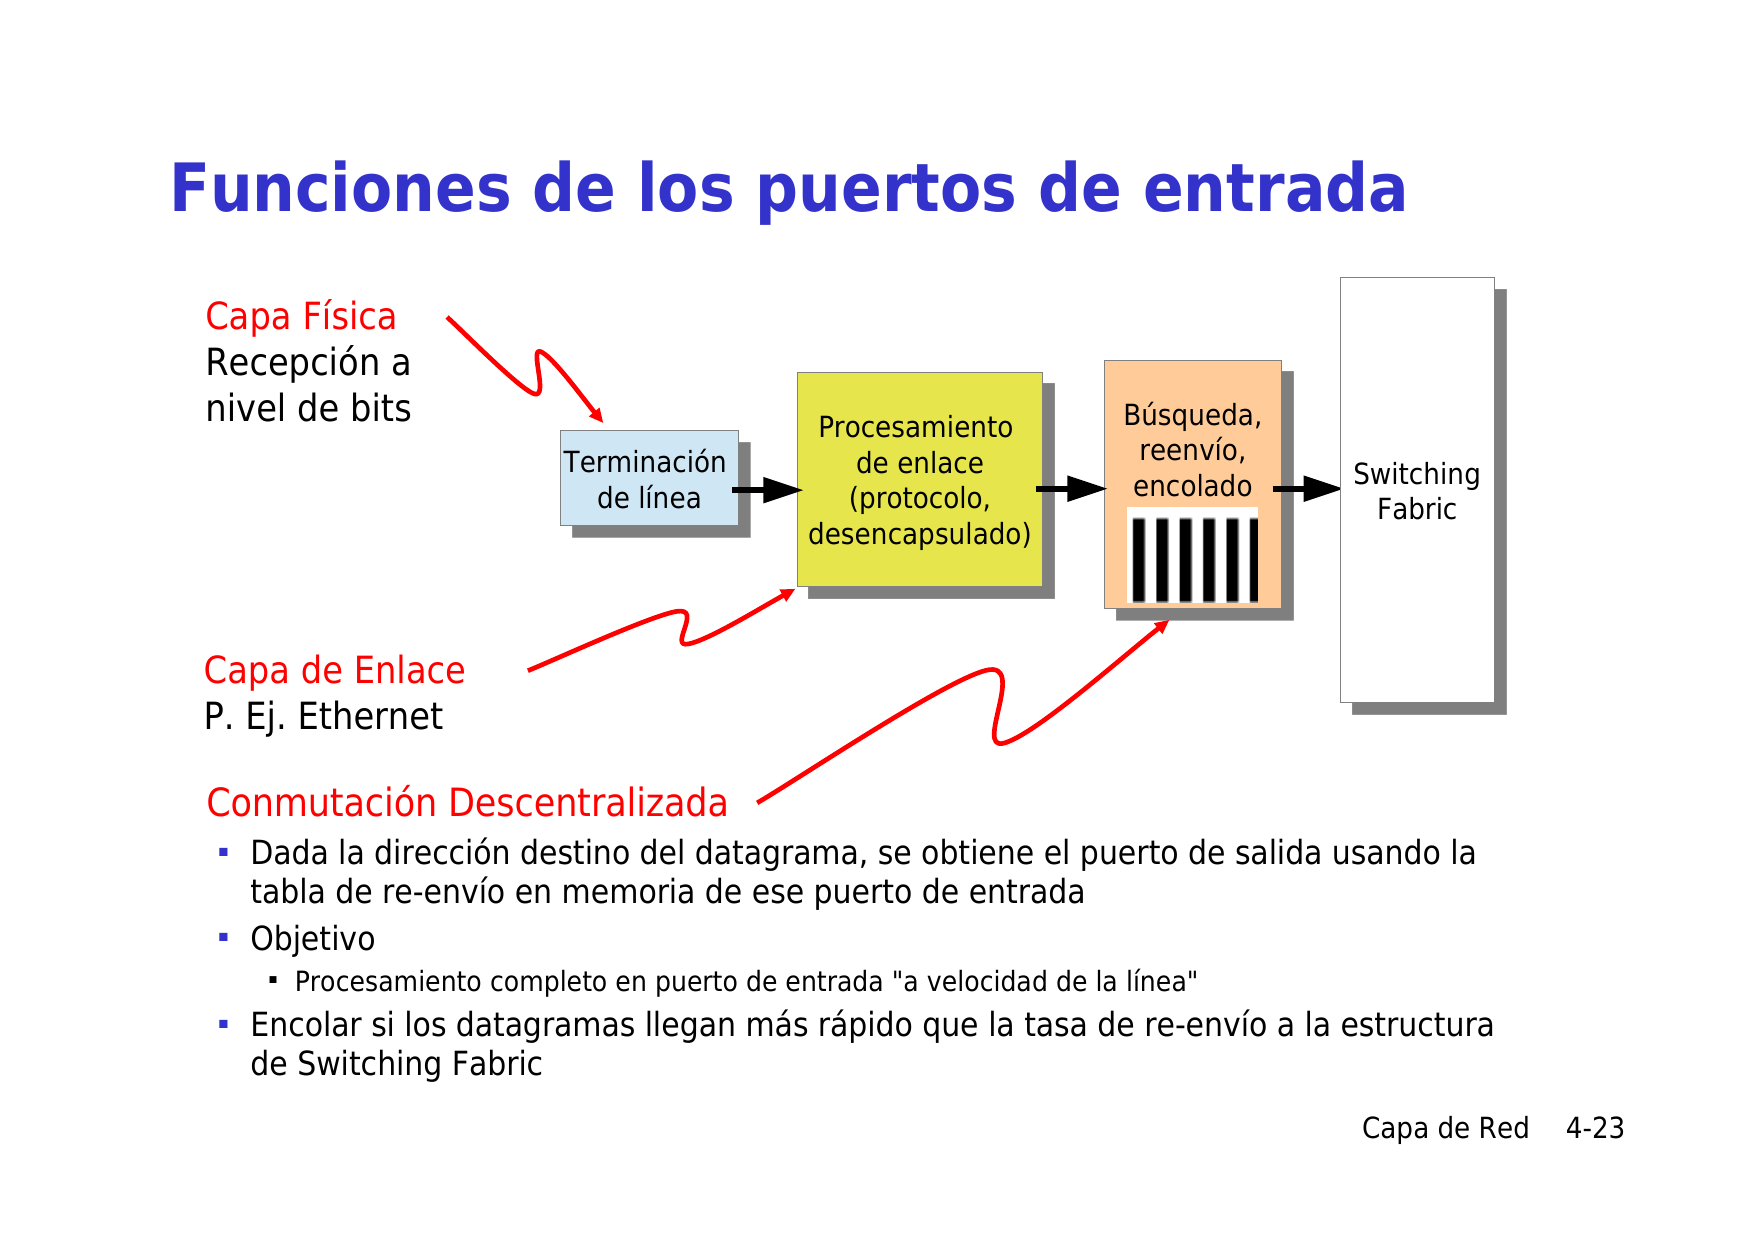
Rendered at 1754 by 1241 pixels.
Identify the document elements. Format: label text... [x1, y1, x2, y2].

text_box Switching Fabric [1340, 277, 1495, 703]
text_box Búsqueda, reenvío, encolado [1104, 360, 1282, 609]
text_box Terminación de línea [560, 430, 739, 526]
picture [1127, 507, 1258, 603]
text_box Capa Física Recepción a nivel de bits [190, 283, 438, 436]
text_box Procesamiento de enlace (protocolo, desencapsulado) [797, 372, 1043, 587]
title Funciones de los puertos de entrada [154, 82, 1545, 297]
text_box Capa de Enlace P. Ej. Ethernet [188, 637, 481, 745]
list Conmutación Descentralizada Dada la dirección destino del datagrama, se obtiene el puerto de salida usando la tabla de re-envío en memoria de ese puerto de entrada Objetivo Procesamiento completo en puerto de entrada "a velocidad de la línea" Encolar si los datagramas llegan más rápido que la tasa de re-envío a la estructura de Switching Fabric [154, 772, 1545, 1093]
